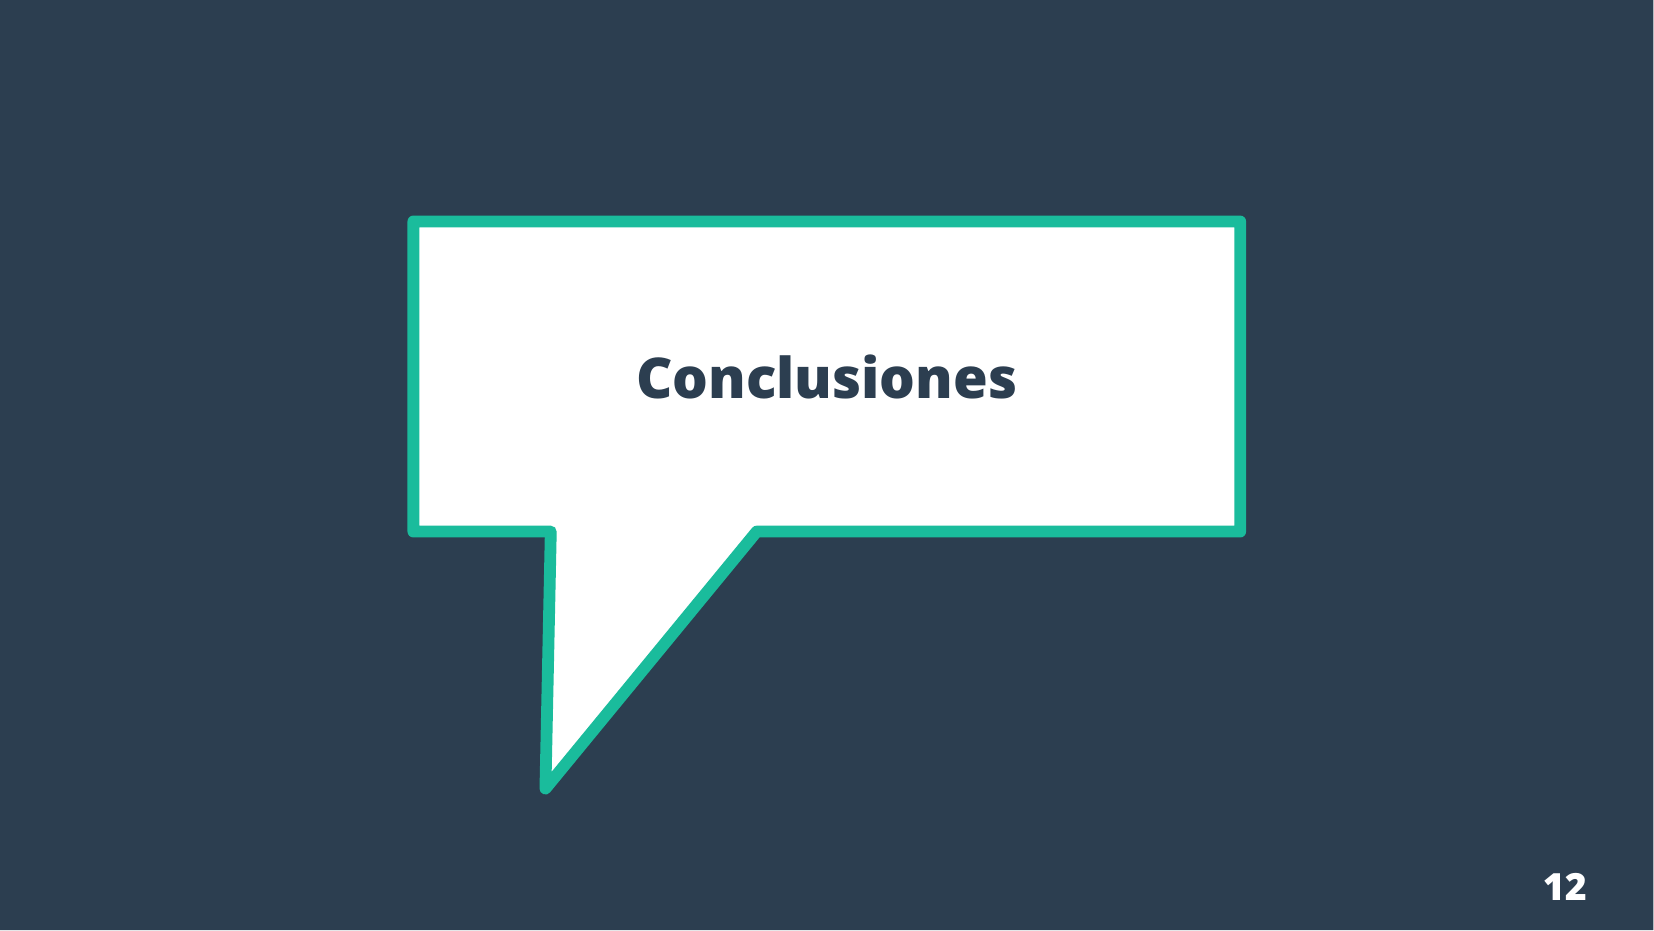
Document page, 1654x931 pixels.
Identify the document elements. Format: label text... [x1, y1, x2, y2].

title Conclusiones [442, 243, 1211, 510]
